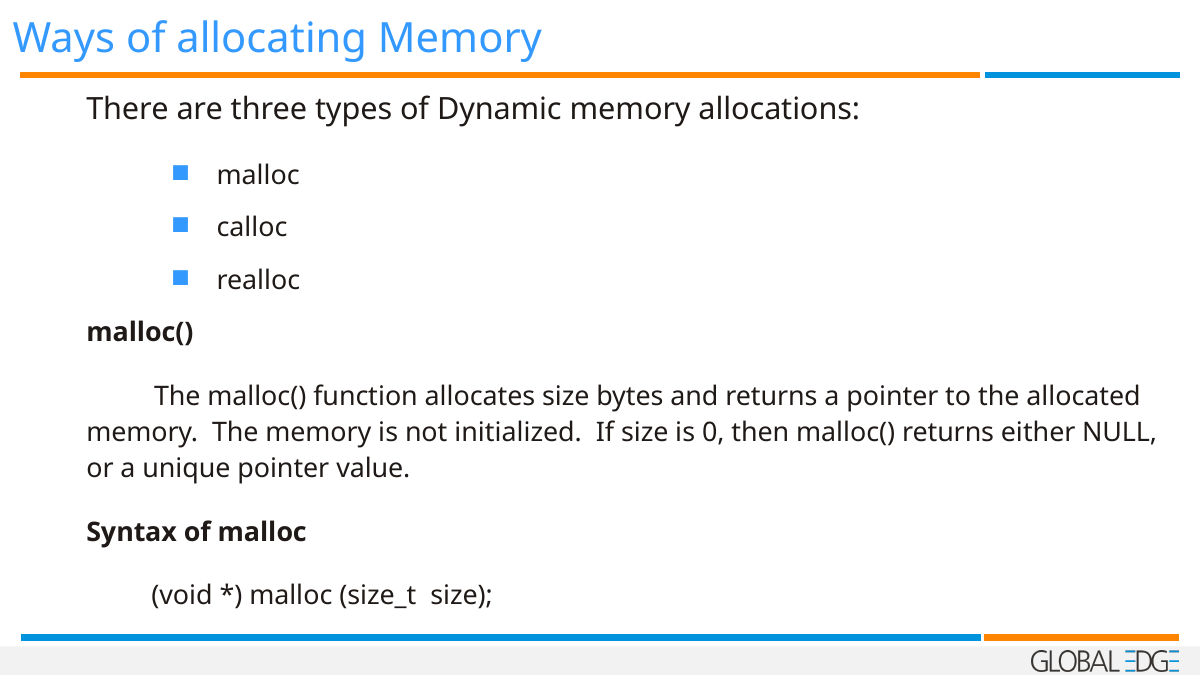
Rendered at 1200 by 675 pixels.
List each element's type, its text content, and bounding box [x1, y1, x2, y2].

list There are three types of Dynamic memory allocations: malloc calloc realloc malloc() The malloc() function allocates size bytes and returns a pointer to the allocated memory. The memory is not initialized. If size is 0, then malloc() returns either NULL, or a unique pointer value. Syntax of malloc (void *) malloc (size_t size); [21, 86, 1170, 615]
title Ways of allocating Memory [12, 9, 1088, 63]
picture [1031, 650, 1179, 672]
